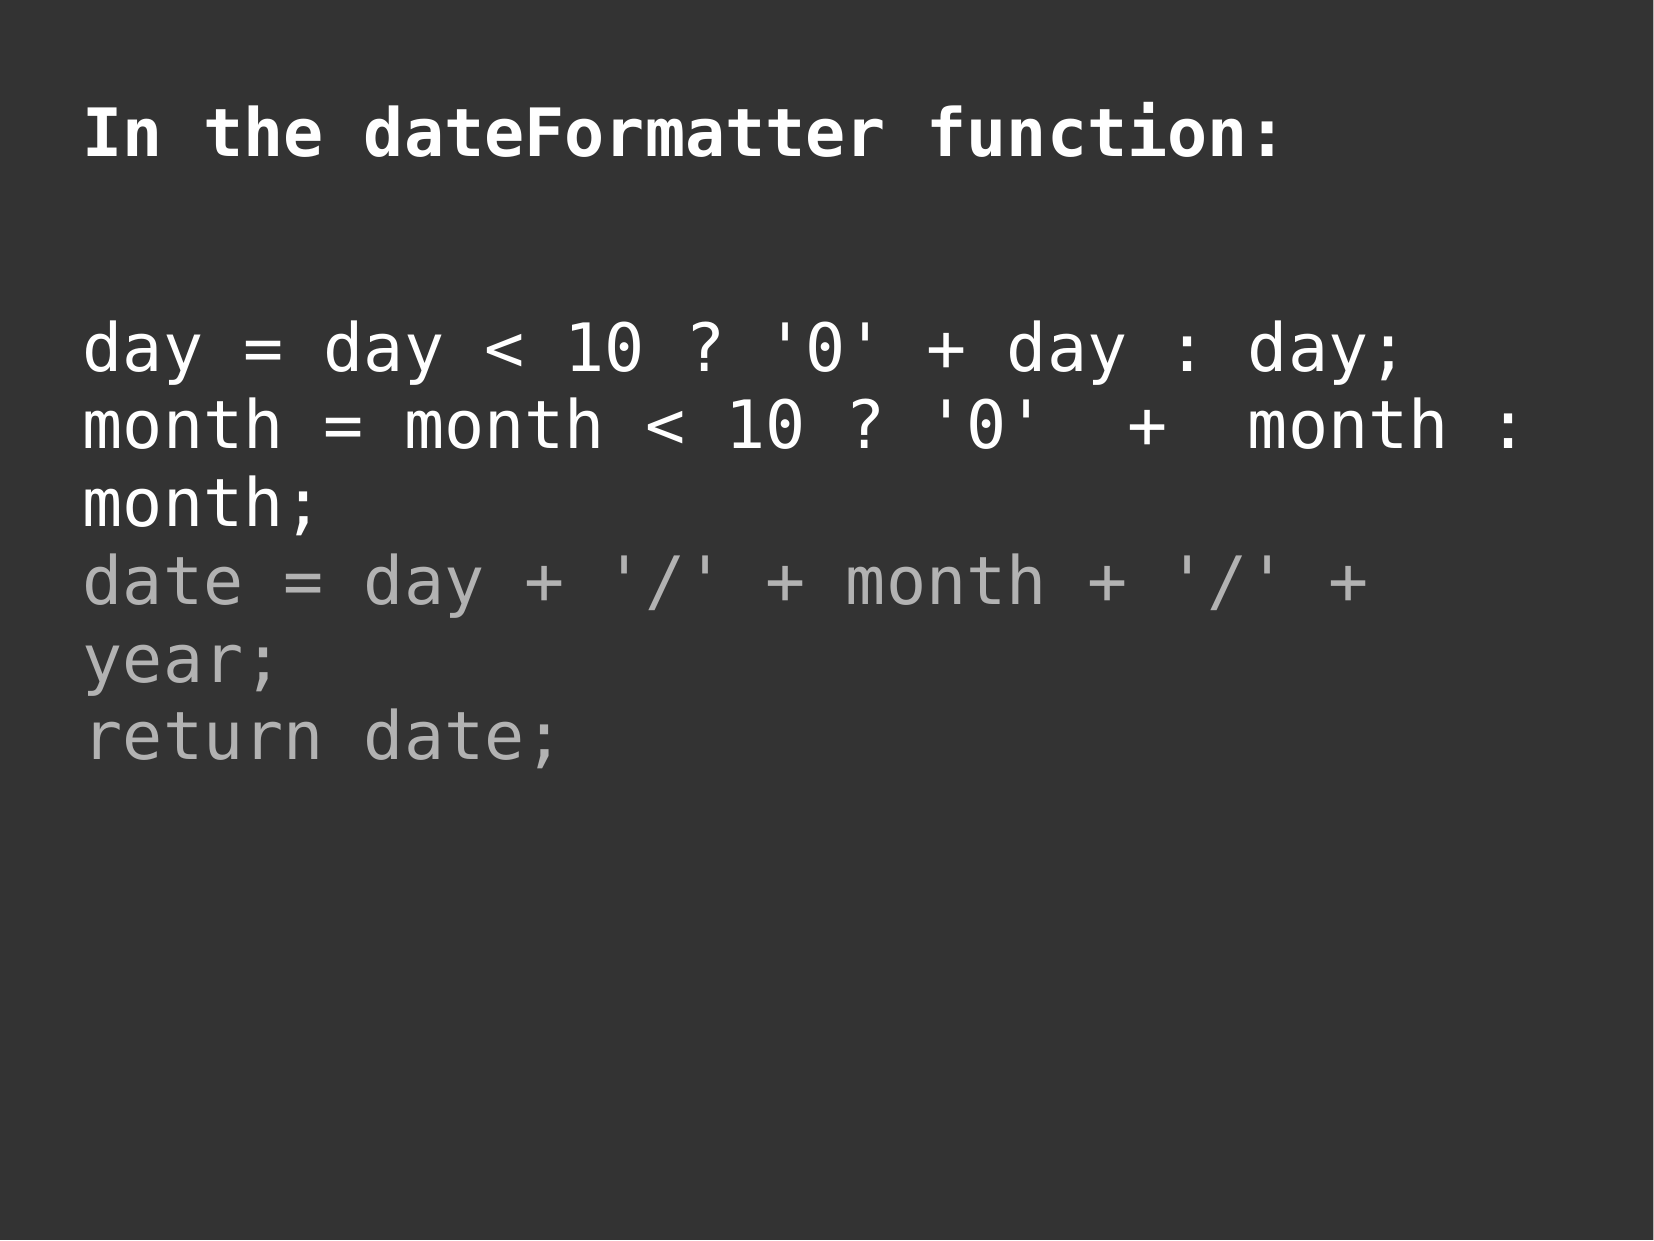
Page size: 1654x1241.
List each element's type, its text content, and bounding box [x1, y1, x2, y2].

list In the dateFormatter function: day = day < 10 ? '0' + day : day; month = month < 10 ? '0' + month : month; date = day + '/' + month + '/' + year; return date; [82, 94, 1607, 1182]
